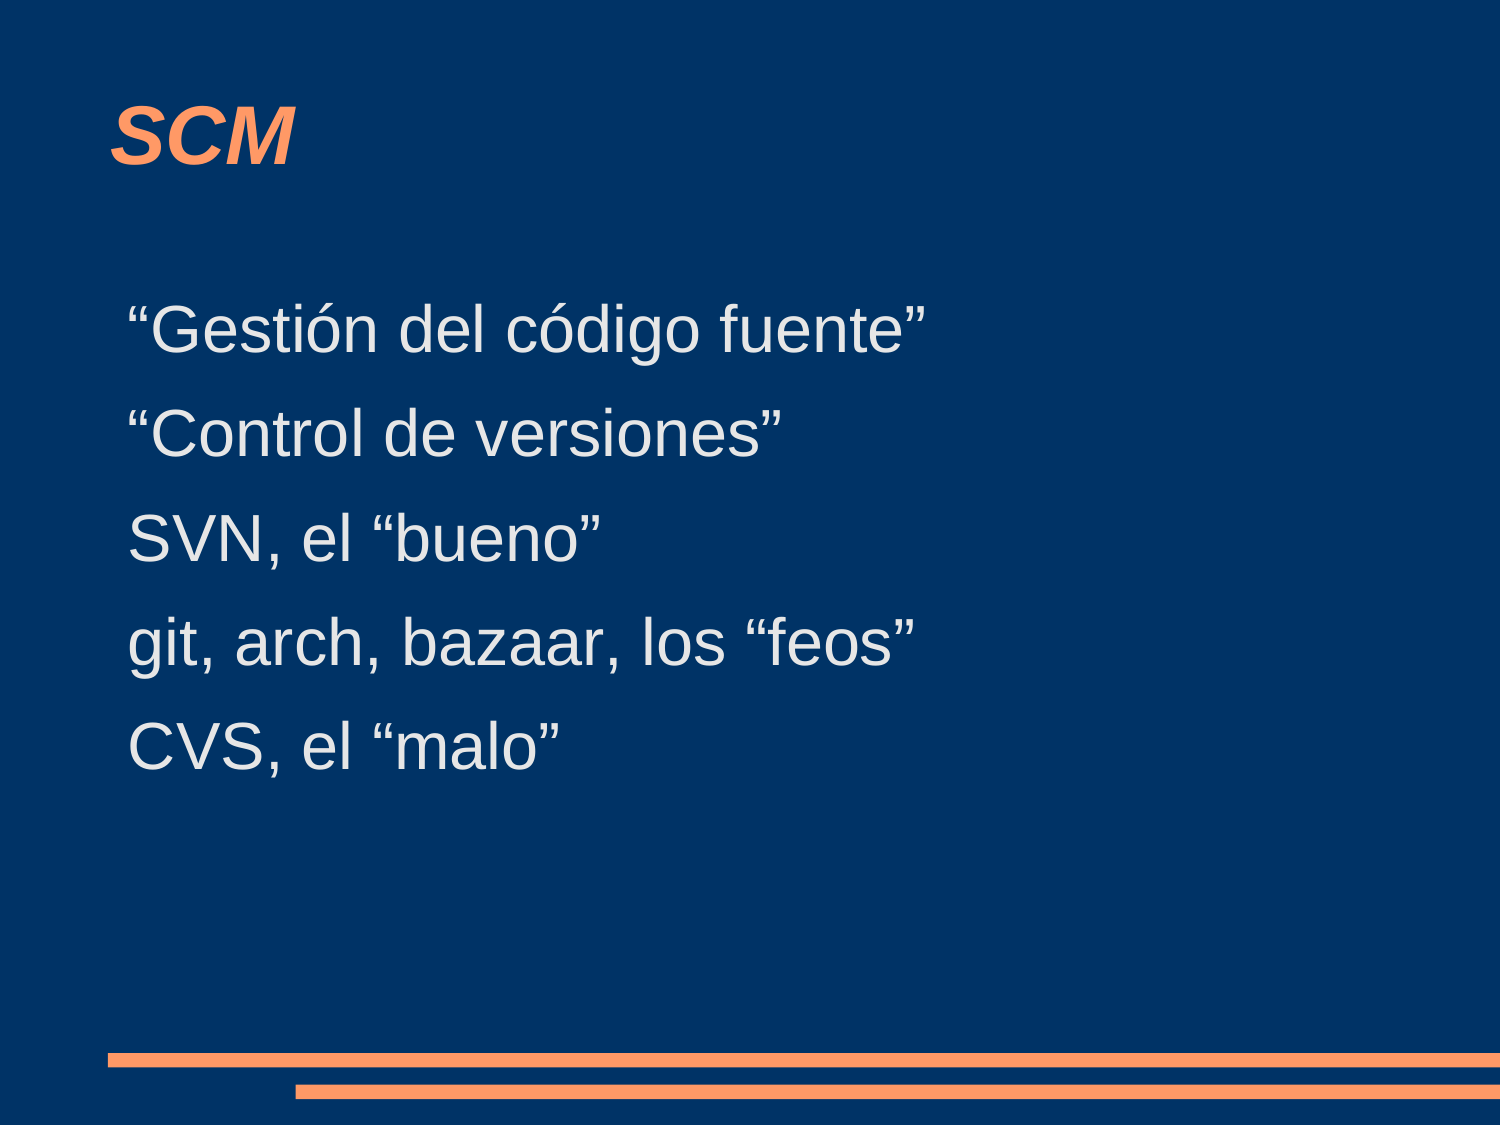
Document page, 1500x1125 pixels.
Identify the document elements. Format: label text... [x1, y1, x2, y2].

title SCM [110, 41, 1392, 230]
list “Gestión del código fuente” “Control de versiones” SVN, el “bueno” git, arch, bazaar, los “feos” CVS, el “malo” [110, 292, 1416, 1027]
